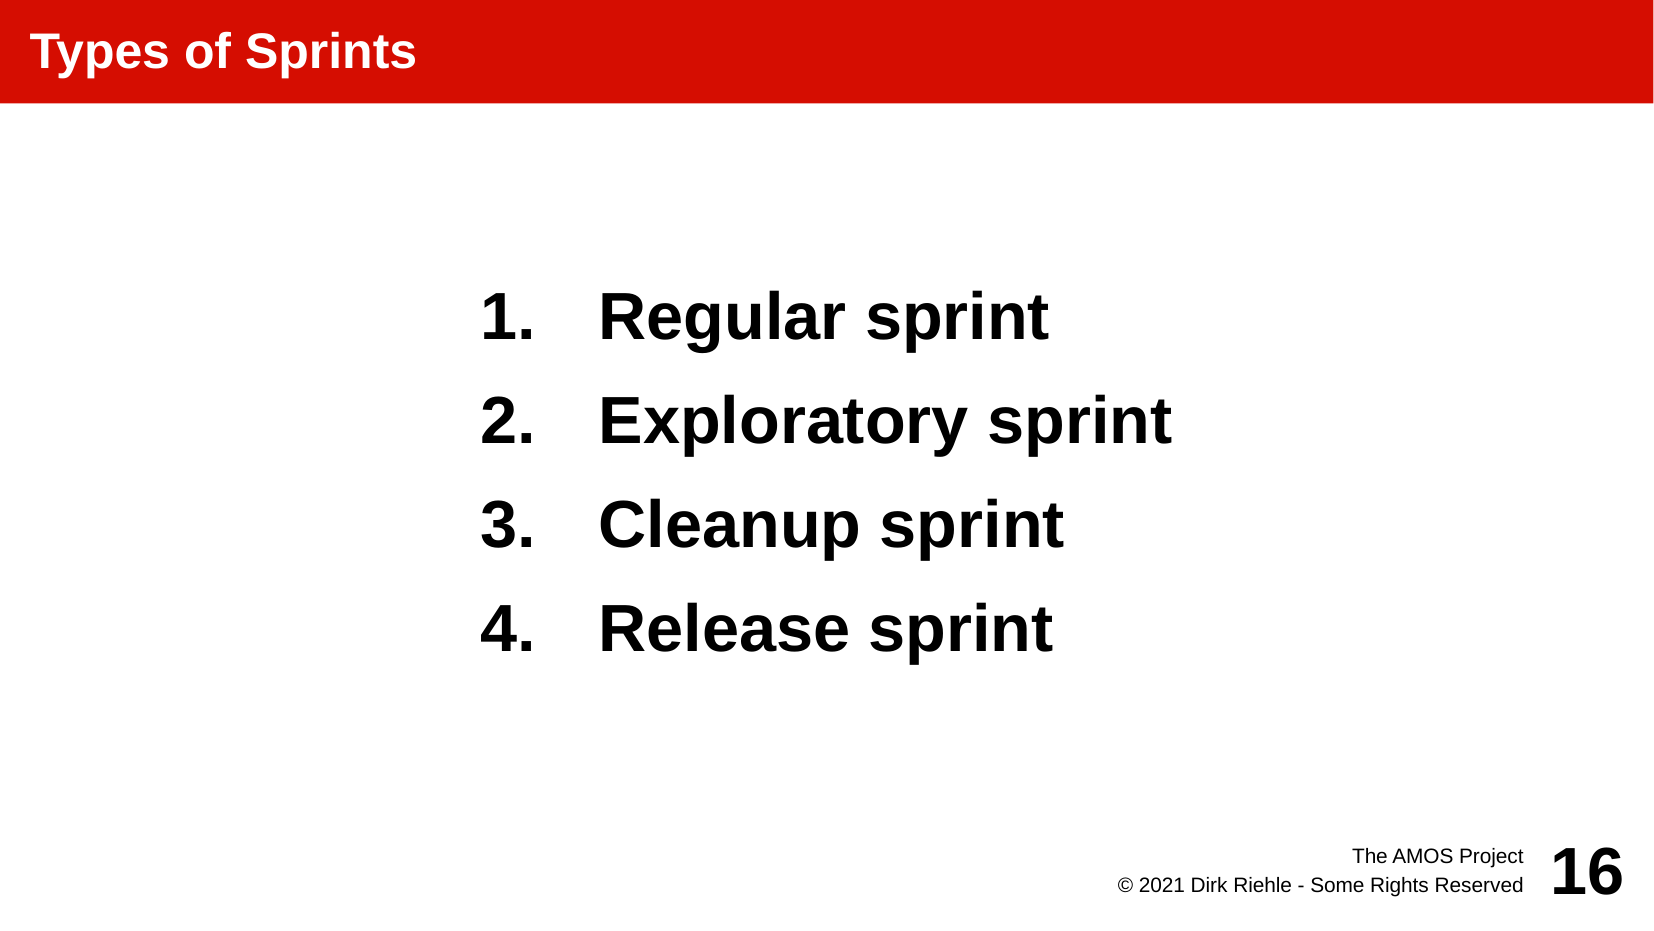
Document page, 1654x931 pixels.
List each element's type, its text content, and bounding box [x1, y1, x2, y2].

subtitle Regular sprint Exploratory sprint Cleanup sprint Release sprint [29, 132, 1625, 813]
title Types of Sprints [0, 0, 1654, 104]
